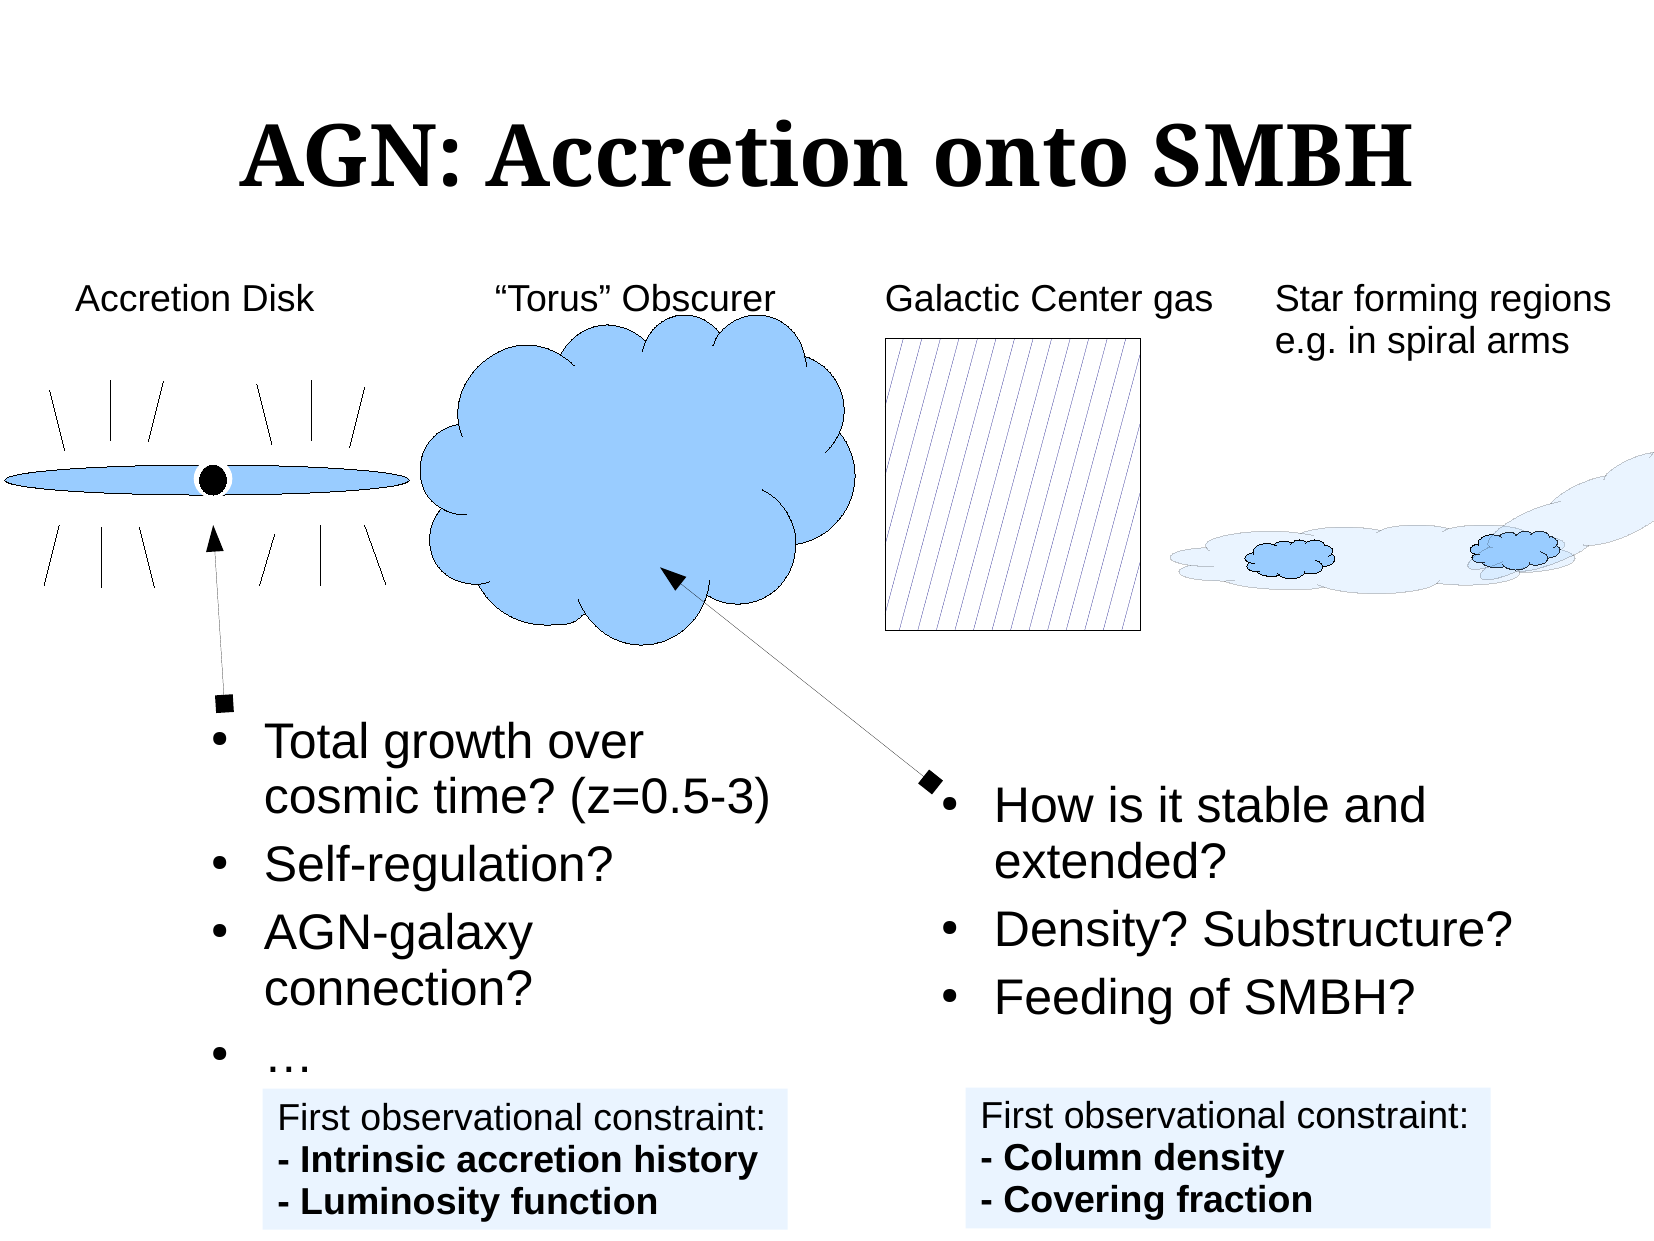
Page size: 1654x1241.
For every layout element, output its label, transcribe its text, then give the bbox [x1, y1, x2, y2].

text_box [4, 459, 410, 499]
text_box Galactic Center gas [870, 270, 1246, 369]
text_box First observational constraint: - Column density - Covering fraction [965, 1153, 1491, 1229]
text_box Star forming regions e.g. in spiral arms [1260, 270, 1636, 369]
text_box [1170, 451, 1654, 594]
text_box First observational constraint: - Intrinsic accretion history - Luminosity function [262, 1088, 788, 1230]
text_box [885, 369, 1141, 631]
text_box Accretion Disk [60, 270, 391, 399]
text_box “Torus” Obscurer [480, 270, 811, 399]
list Total growth over cosmic time? (z=0.5-3) Self-regulation? AGN-galaxy connection? … [193, 712, 788, 1088]
text_box [420, 358, 856, 646]
list How is it stable and extended? Density? Substructure? Feeding of SMBH? [923, 777, 1518, 1153]
title AGN: Accretion onto SMBH [82, 49, 1571, 257]
